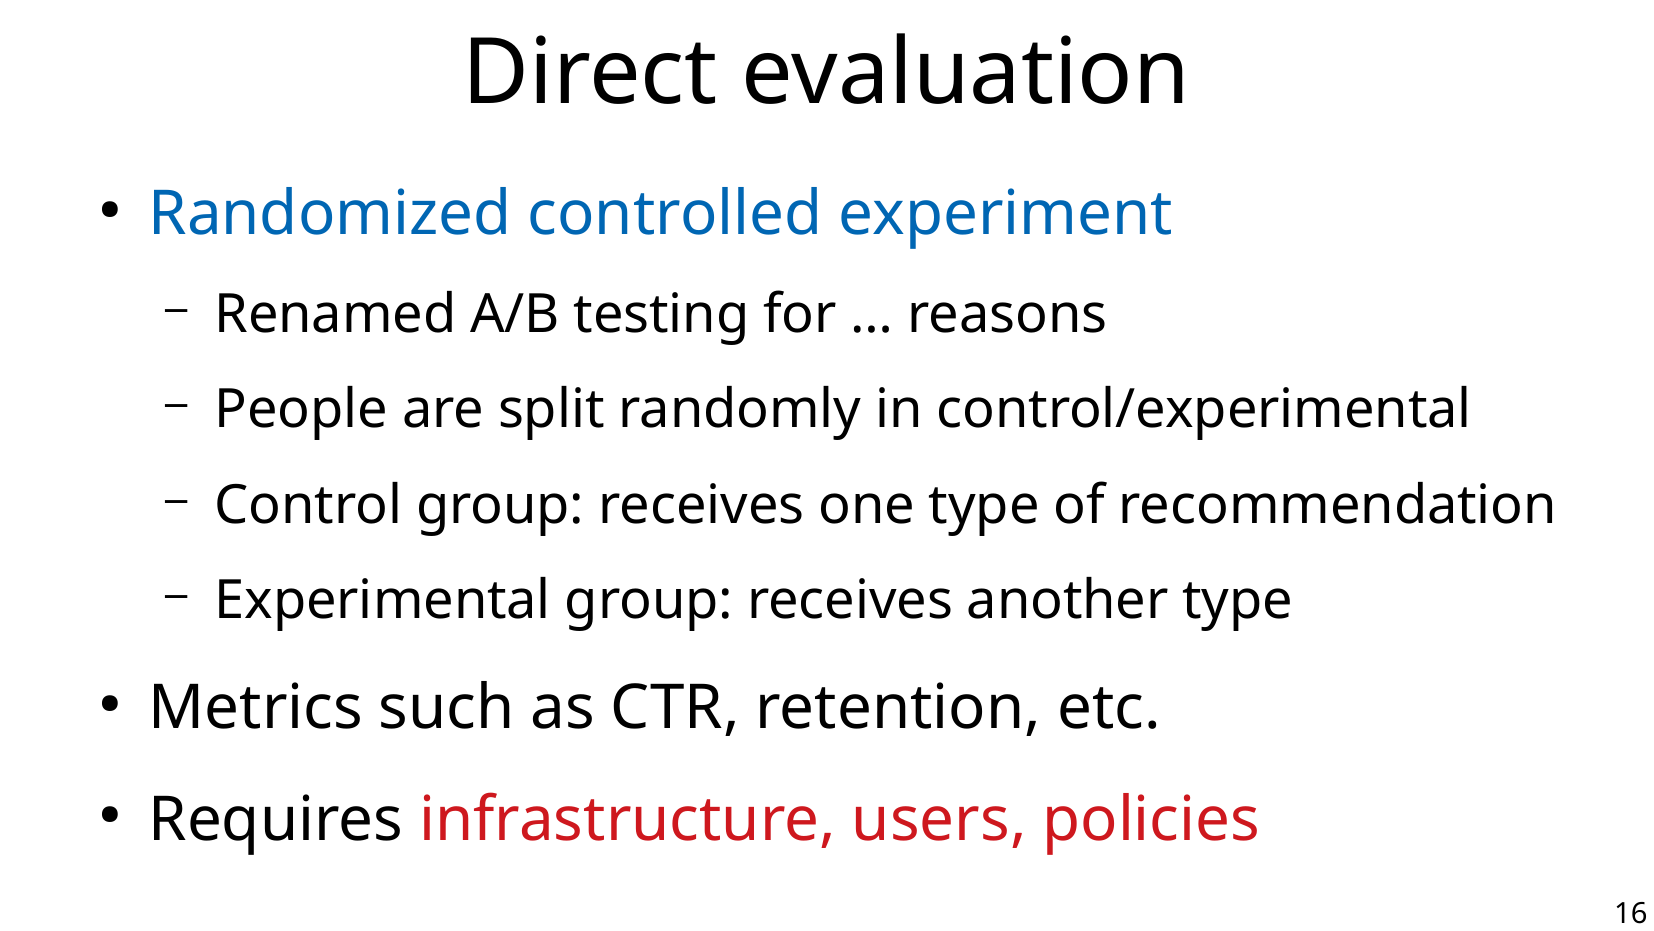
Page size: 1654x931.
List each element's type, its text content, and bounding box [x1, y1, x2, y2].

list Randomized controlled experiment Renamed A/B testing for … reasons People are split randomly in control/experimental Control group: receives one type of recommendation Experimental group: receives another type Metrics such as CTR, retention, etc. Requires infrastructure, users, policies [82, 168, 1571, 896]
title Direct evaluation [82, 1, 1571, 136]
